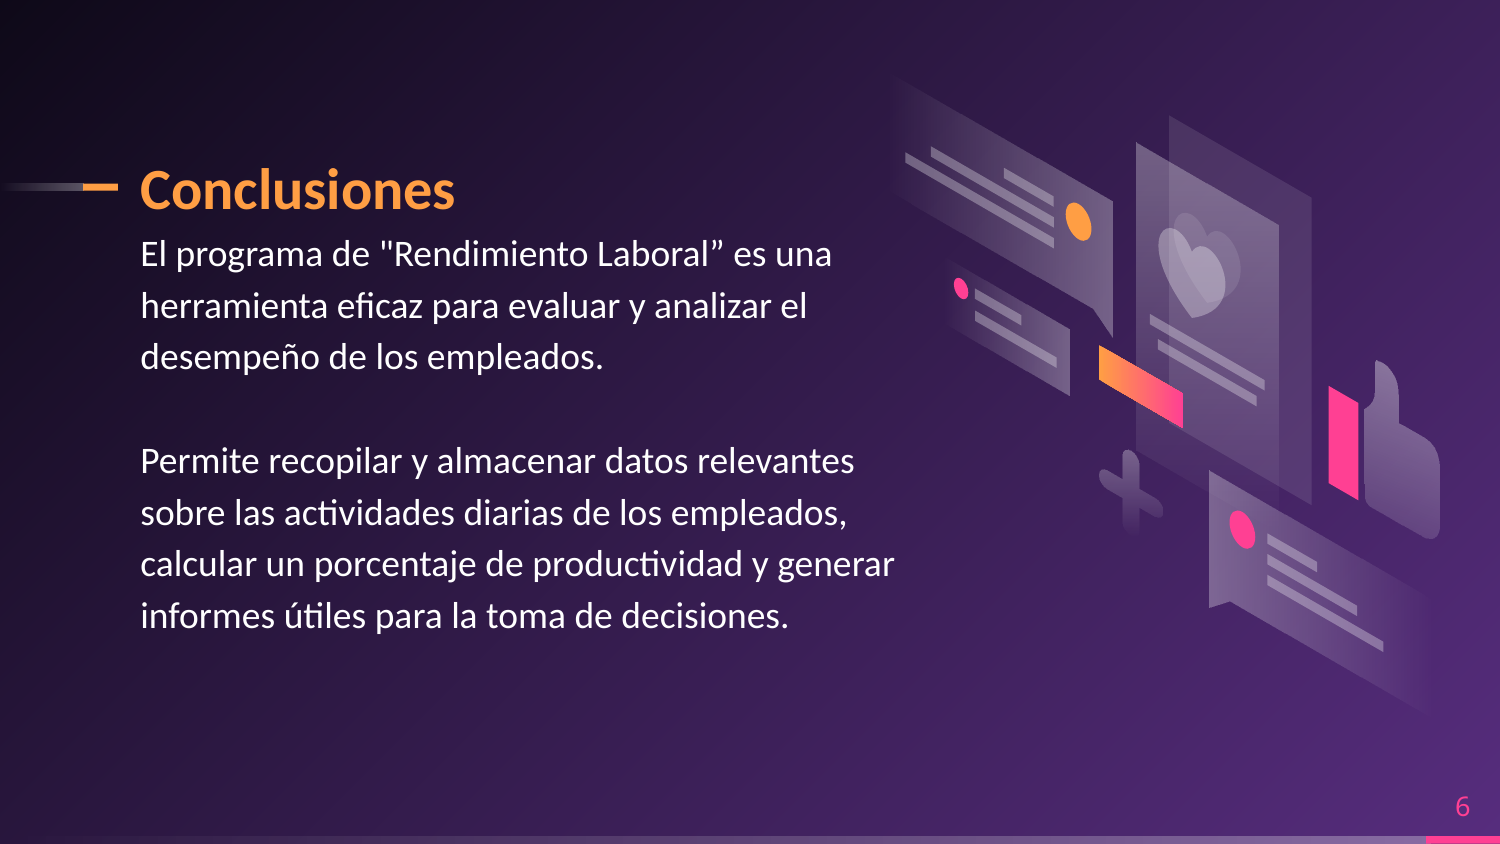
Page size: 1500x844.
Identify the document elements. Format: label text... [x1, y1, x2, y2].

text_box [1099, 449, 1163, 537]
slide_number <number> [1426, 779, 1500, 837]
text_box [1099, 115, 1437, 721]
text_box [1364, 360, 1440, 539]
list El programa de "Rendimiento Laboral” es una herramienta eficaz para evaluar y analizar el desempeño de los empleados. Permite recopilar y almacenar datos relevantes sobre las actividades diarias de los empleados, calcular un porcentaje de productividad y generar informes útiles para la toma de decisiones. [140, 222, 914, 592]
text_box [1328, 385, 1359, 501]
text_box [885, 70, 1113, 338]
text_box [942, 255, 1070, 396]
title Conclusiones [140, 156, 941, 222]
